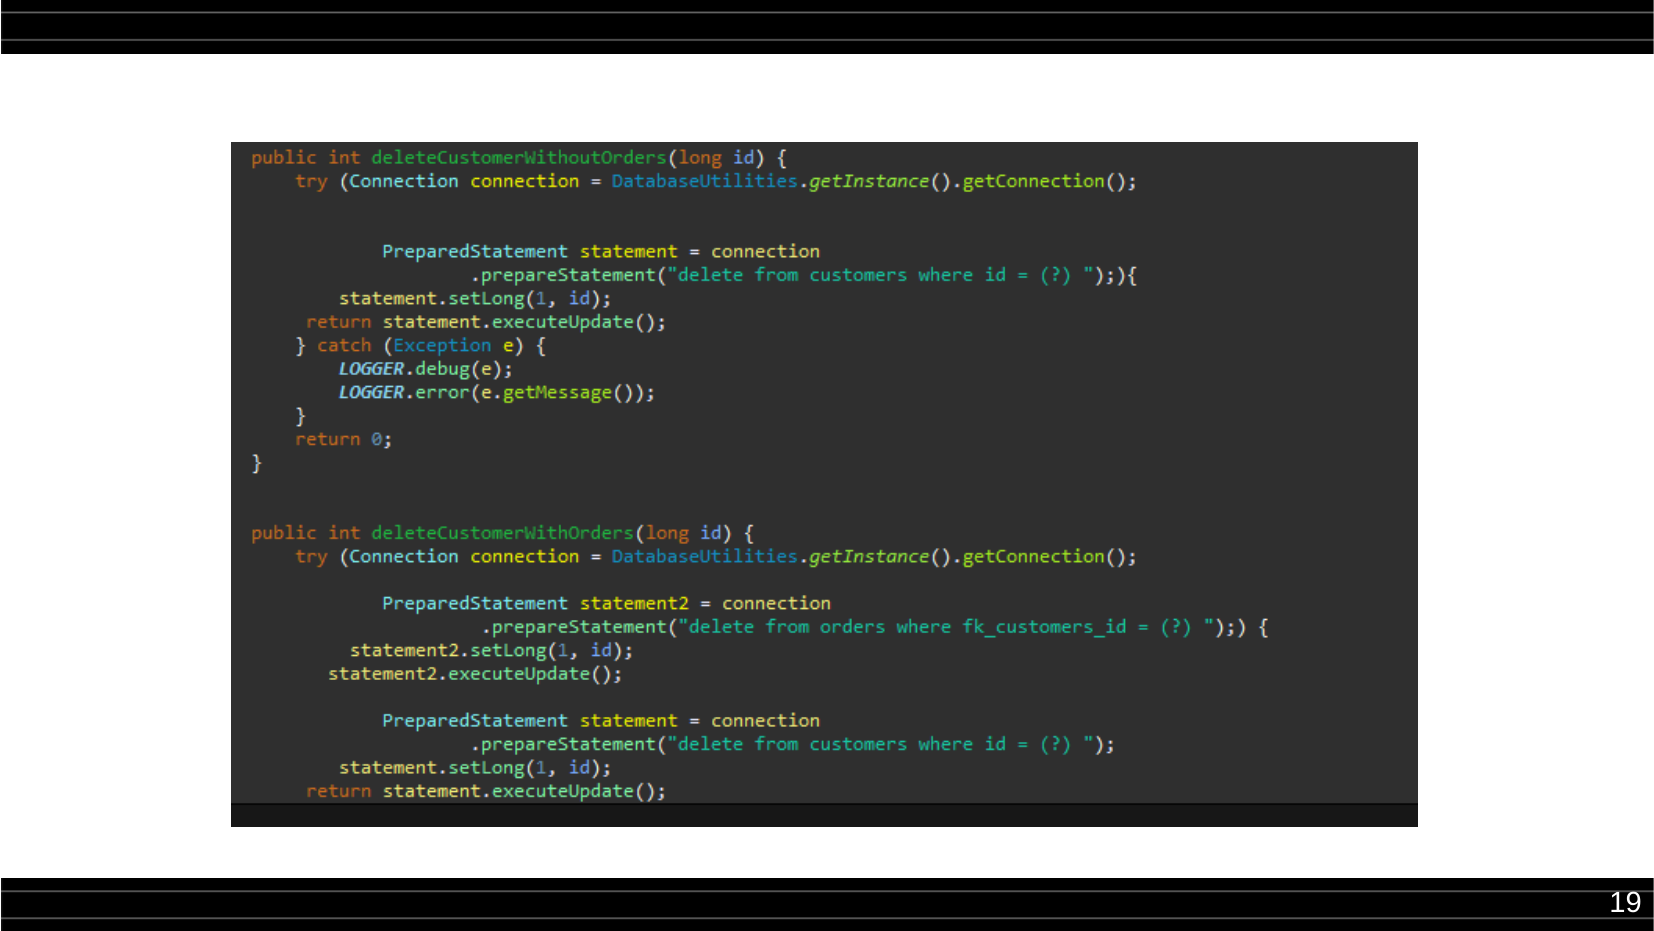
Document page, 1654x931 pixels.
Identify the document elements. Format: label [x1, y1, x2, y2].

picture [1, 878, 1654, 931]
picture [1, 0, 1654, 54]
picture [231, 142, 1418, 827]
